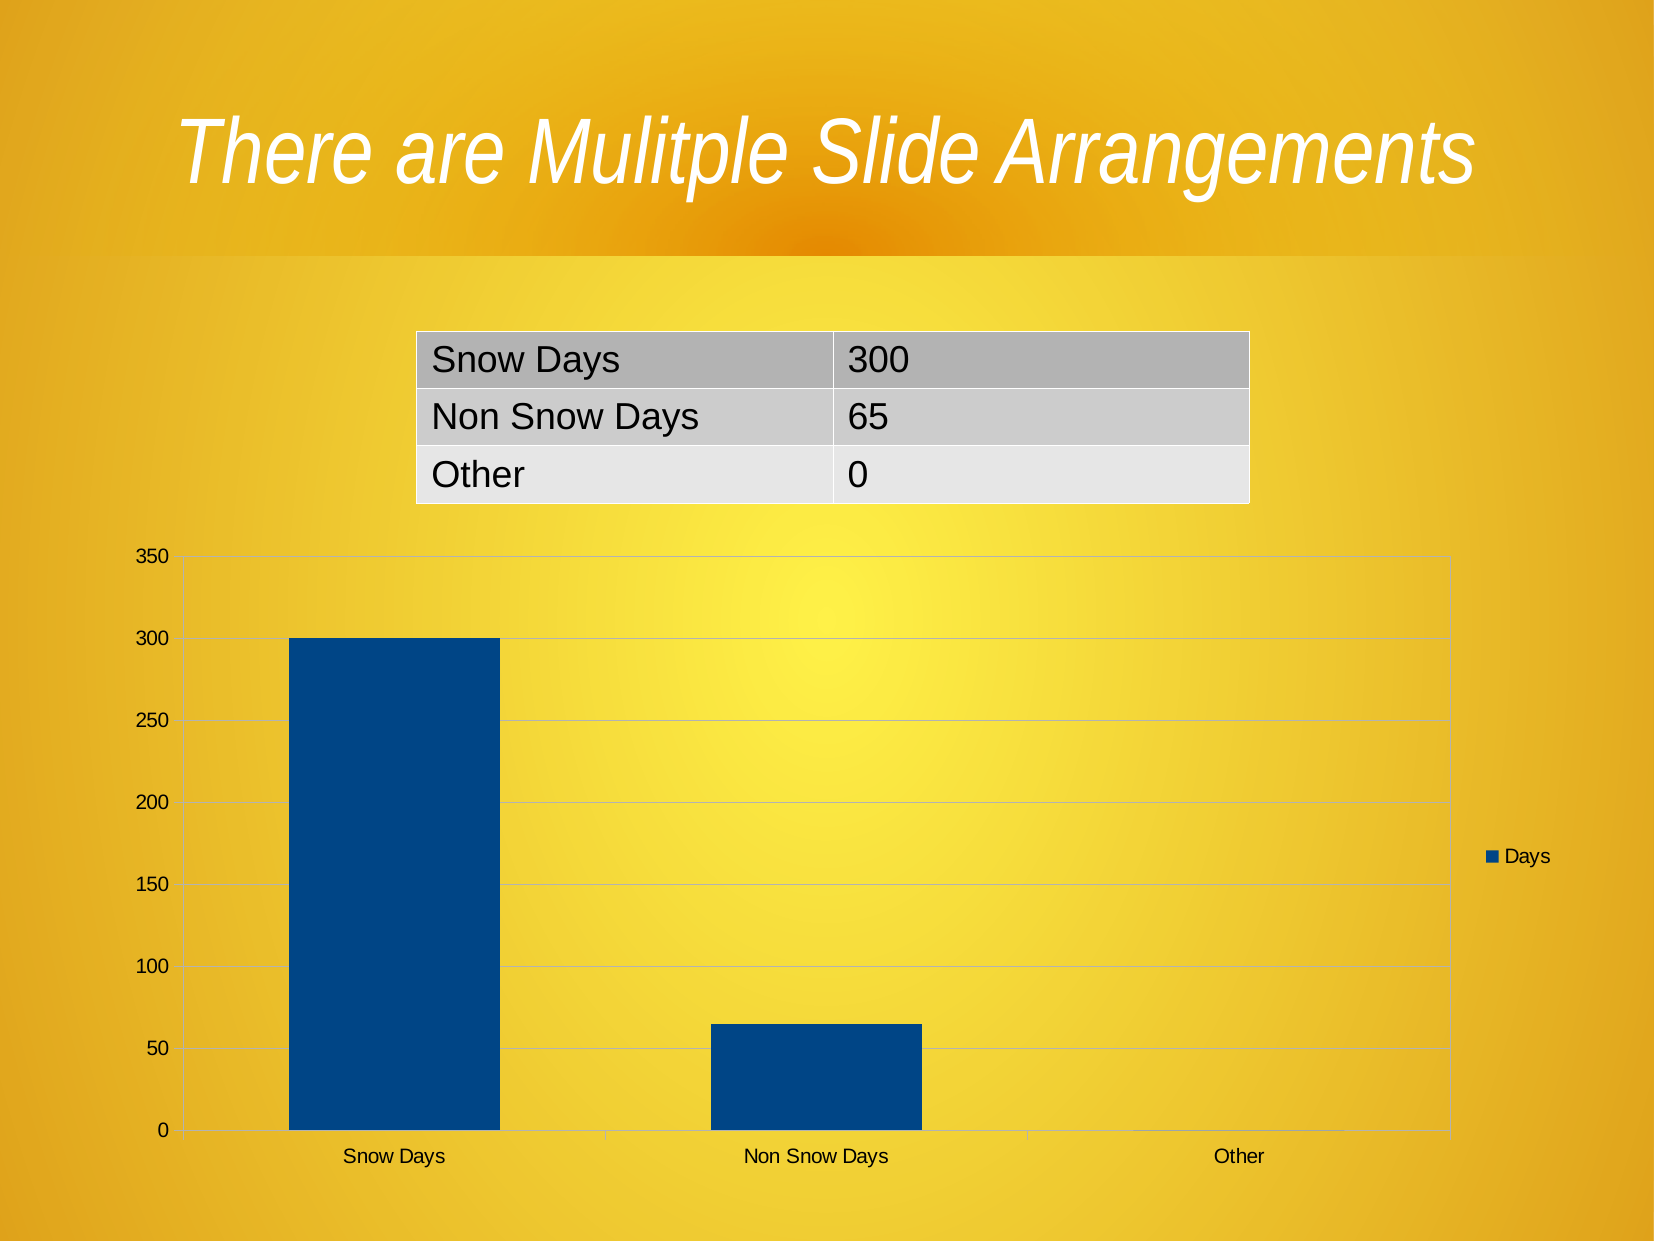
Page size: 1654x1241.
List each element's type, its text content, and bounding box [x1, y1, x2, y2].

table_cell Other [417, 446, 833, 503]
title There are Mulitple Slide Arrangements [82, 47, 1571, 252]
table_header Snow Days [417, 332, 833, 388]
table_header 300 [834, 332, 1249, 388]
table_cell Non Snow Days [417, 389, 833, 445]
chart [106, 531, 1571, 1182]
table_cell 65 [834, 389, 1249, 445]
table_cell 0 [834, 446, 1249, 503]
